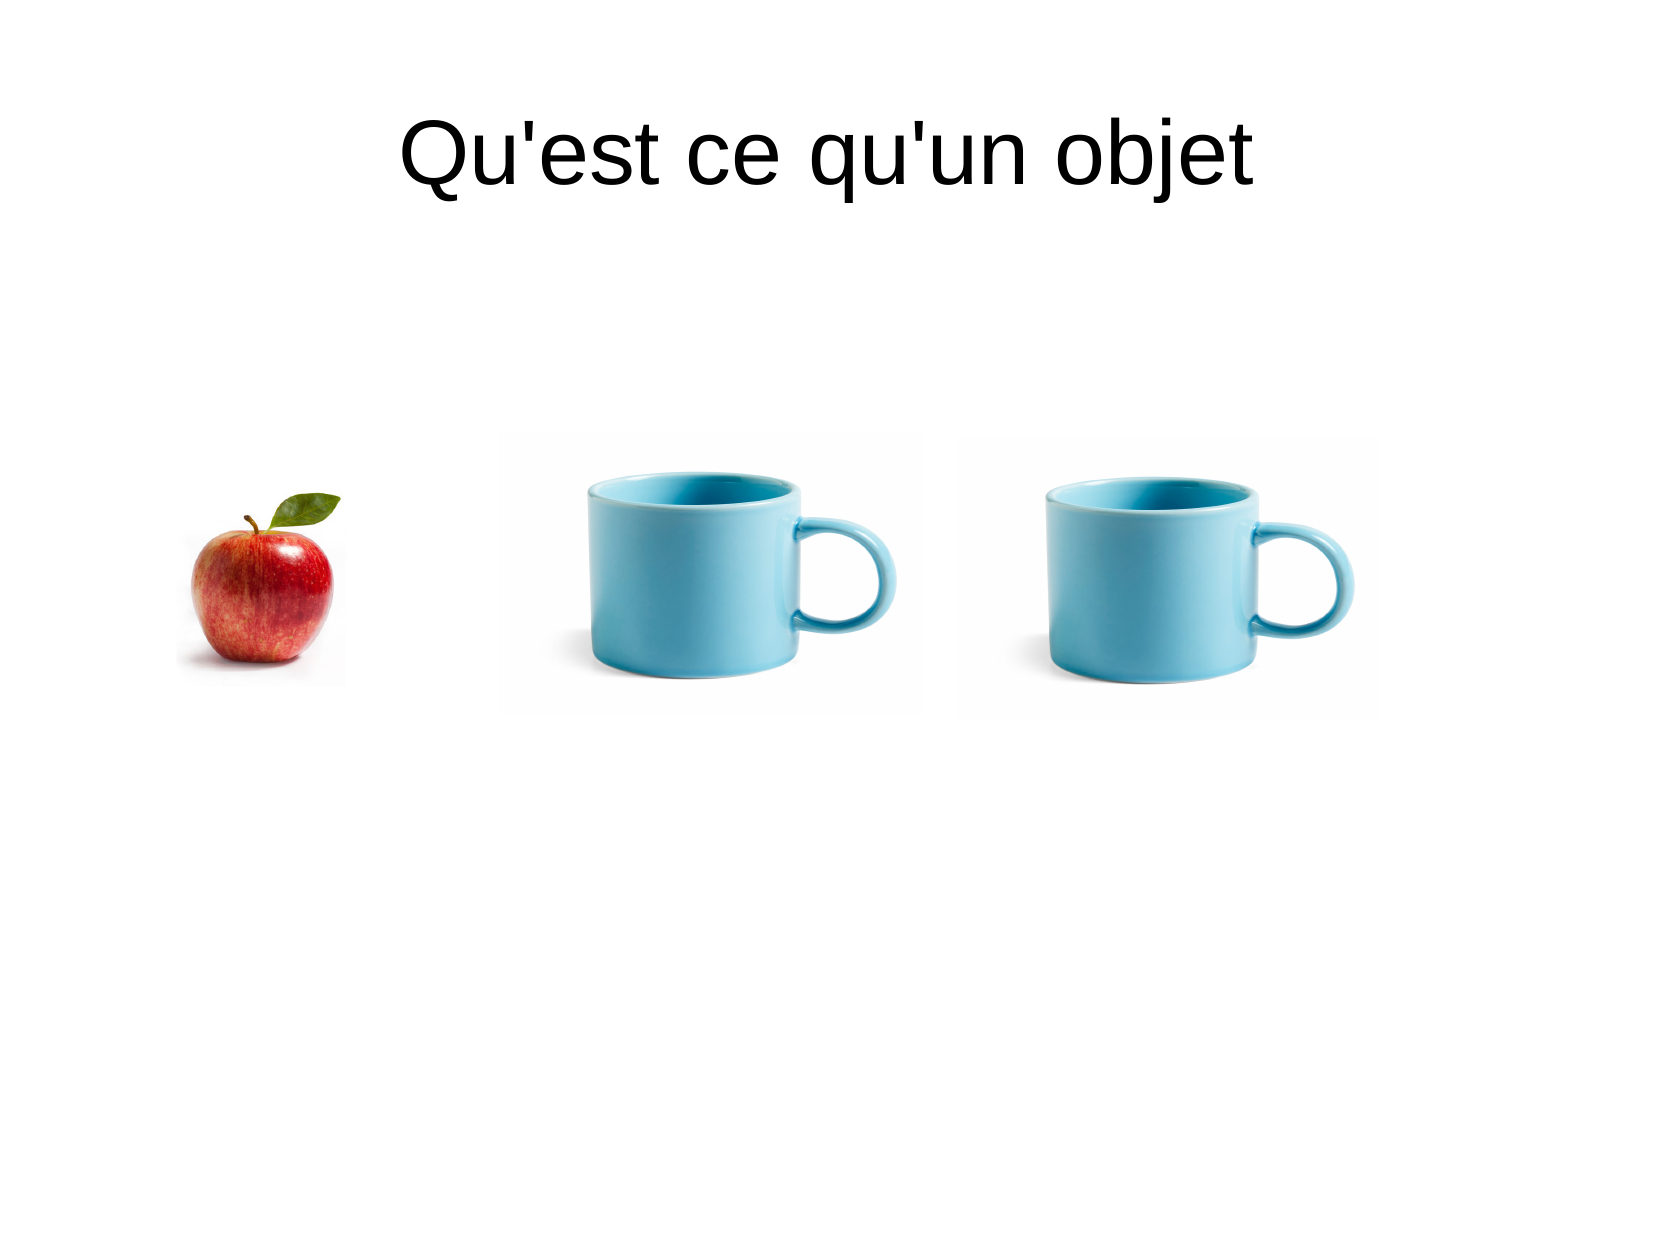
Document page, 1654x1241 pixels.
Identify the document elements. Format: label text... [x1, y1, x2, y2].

picture [49, 437, 473, 721]
picture [498, 431, 922, 715]
title Qu'est ce qu'un objet [82, 49, 1571, 257]
picture [956, 436, 1380, 720]
